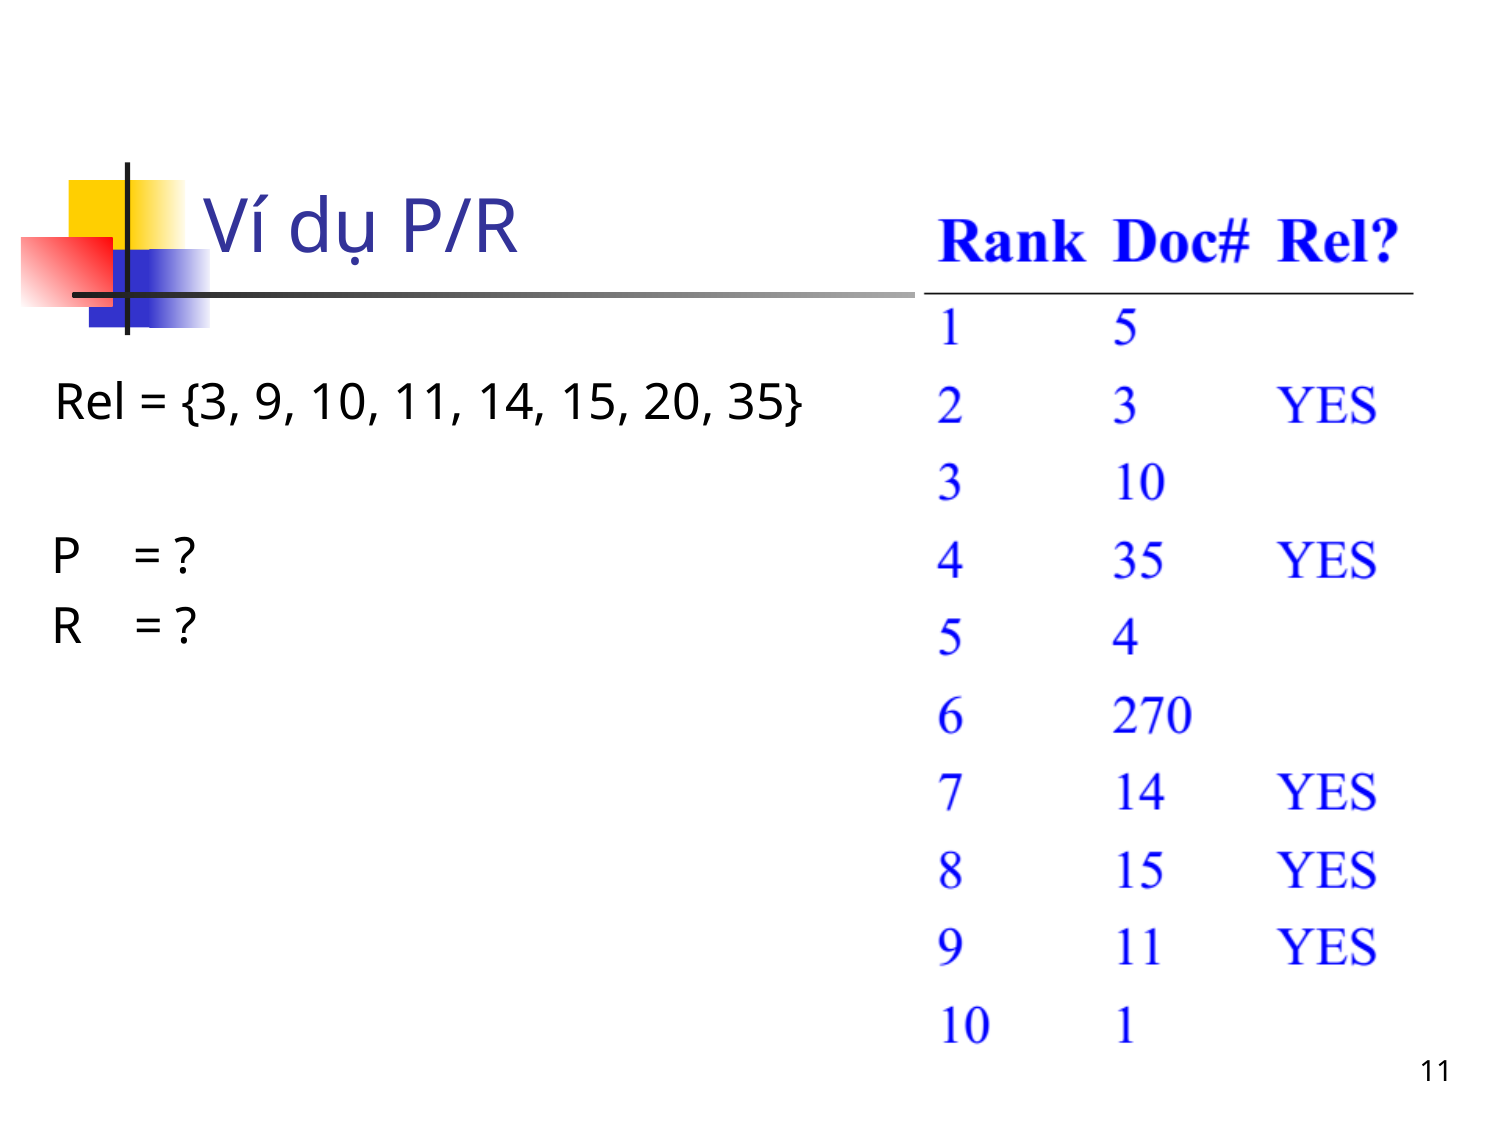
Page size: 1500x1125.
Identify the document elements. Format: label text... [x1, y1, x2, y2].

list Rel = {3, 9, 10, 11, 14, 15, 20, 35} [39, 362, 911, 517]
text_box P = ? R = ? [36, 516, 877, 658]
slide_number <number> [1155, 1024, 1468, 1100]
picture [915, 207, 1431, 1054]
title Ví dụ P/R [188, 35, 1468, 275]
